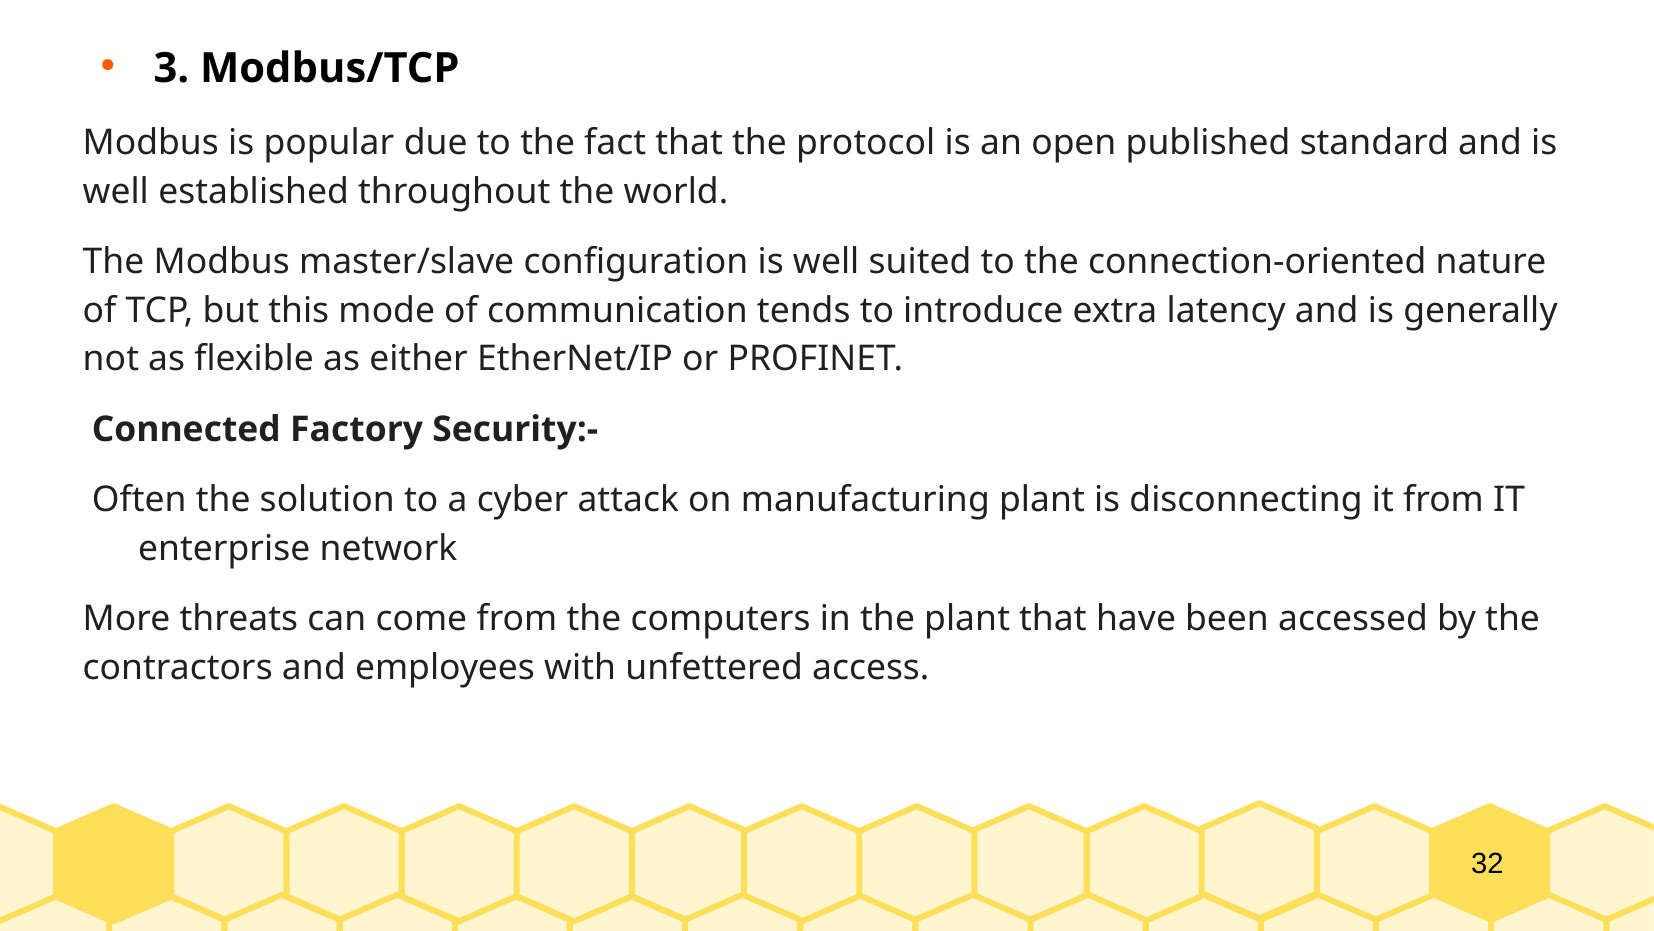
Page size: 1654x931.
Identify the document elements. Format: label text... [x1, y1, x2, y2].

list 3. Modbus/TCP Modbus is popular due to the fact that the protocol is an open published standard and is well established throughout the world. The Modbus master/slave configuration is well suited to the connection-oriented nature of TCP, but this mode of communication tends to introduce extra latency and is generally not as flexible as either EtherNet/IP or PROFINET. Connected Factory Security:- Often the solution to a cyber attack on manufacturing plant is disconnecting it from IT enterprise network More threats can come from the computers in the plant that have been accessed by the contractors and employees with unfettered access. [82, 37, 1571, 931]
